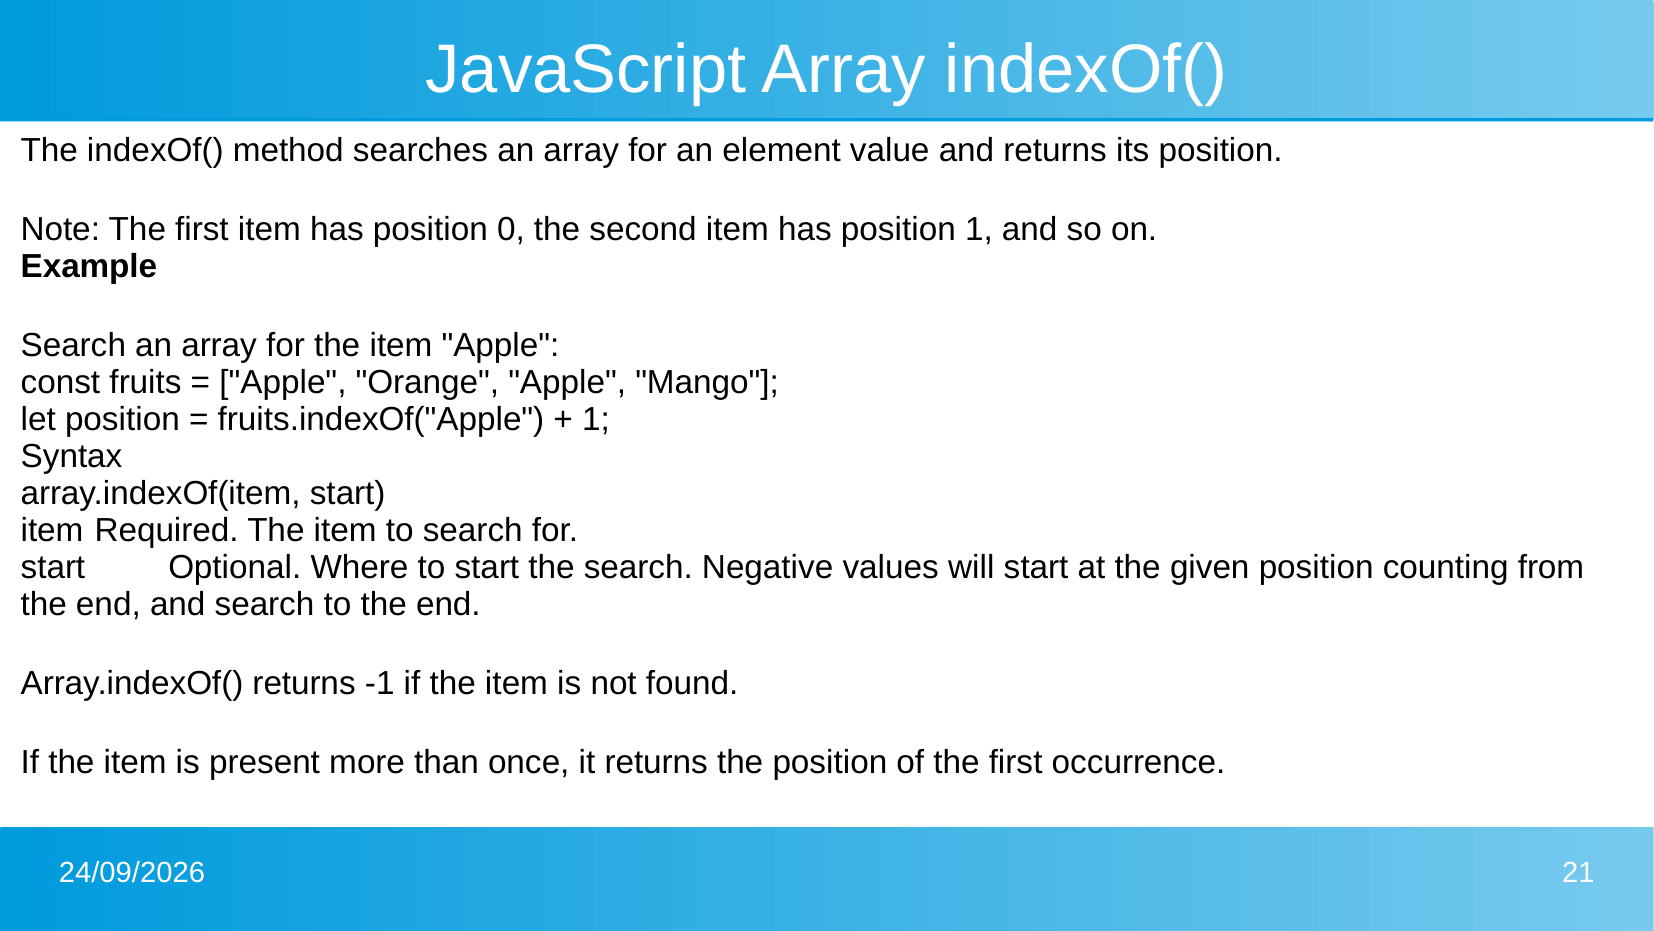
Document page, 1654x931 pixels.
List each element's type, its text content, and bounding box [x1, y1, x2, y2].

text_box The indexOf() method searches an array for an element value and returns its position. Note: The first item has position 0, the second item has position 1, and so on. Example Search an array for the item "Apple": const fruits = ["Apple", "Orange", "Apple", "Mango"]; let position = fruits.indexOf("Apple") + 1; Syntax array.indexOf(item, start) item Required. The item to search for. start Optional. Where to start the search. Negative values will start at the given position counting from the end, and search to the end. Array.indexOf() returns -1 if the item is not found. If the item is present more than once, it returns the position of the first occurrence. [5, 124, 1630, 853]
title JavaScript Array indexOf() [59, 29, 1595, 108]
